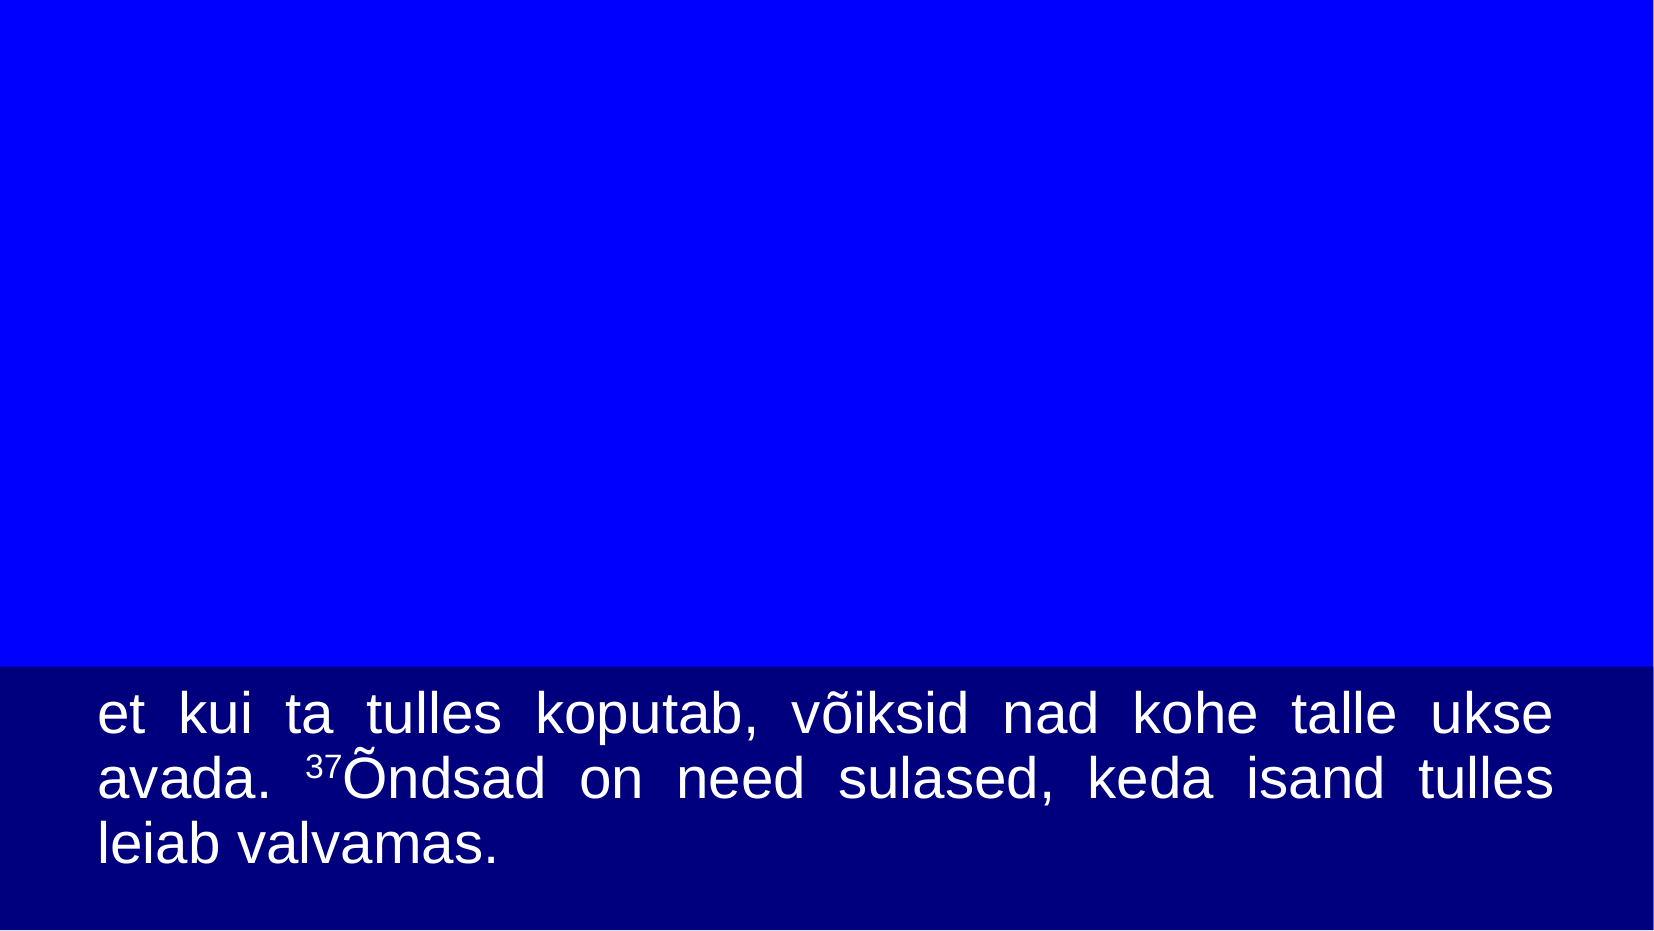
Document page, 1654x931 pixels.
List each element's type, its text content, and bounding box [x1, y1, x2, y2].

text_box [0, 666, 1654, 931]
text_box et kui ta tulles koputab, võiksid nad kohe talle ukse avada. 37Õndsad on need sulased, keda isand tulles leiab valvamas. [82, 608, 1571, 884]
